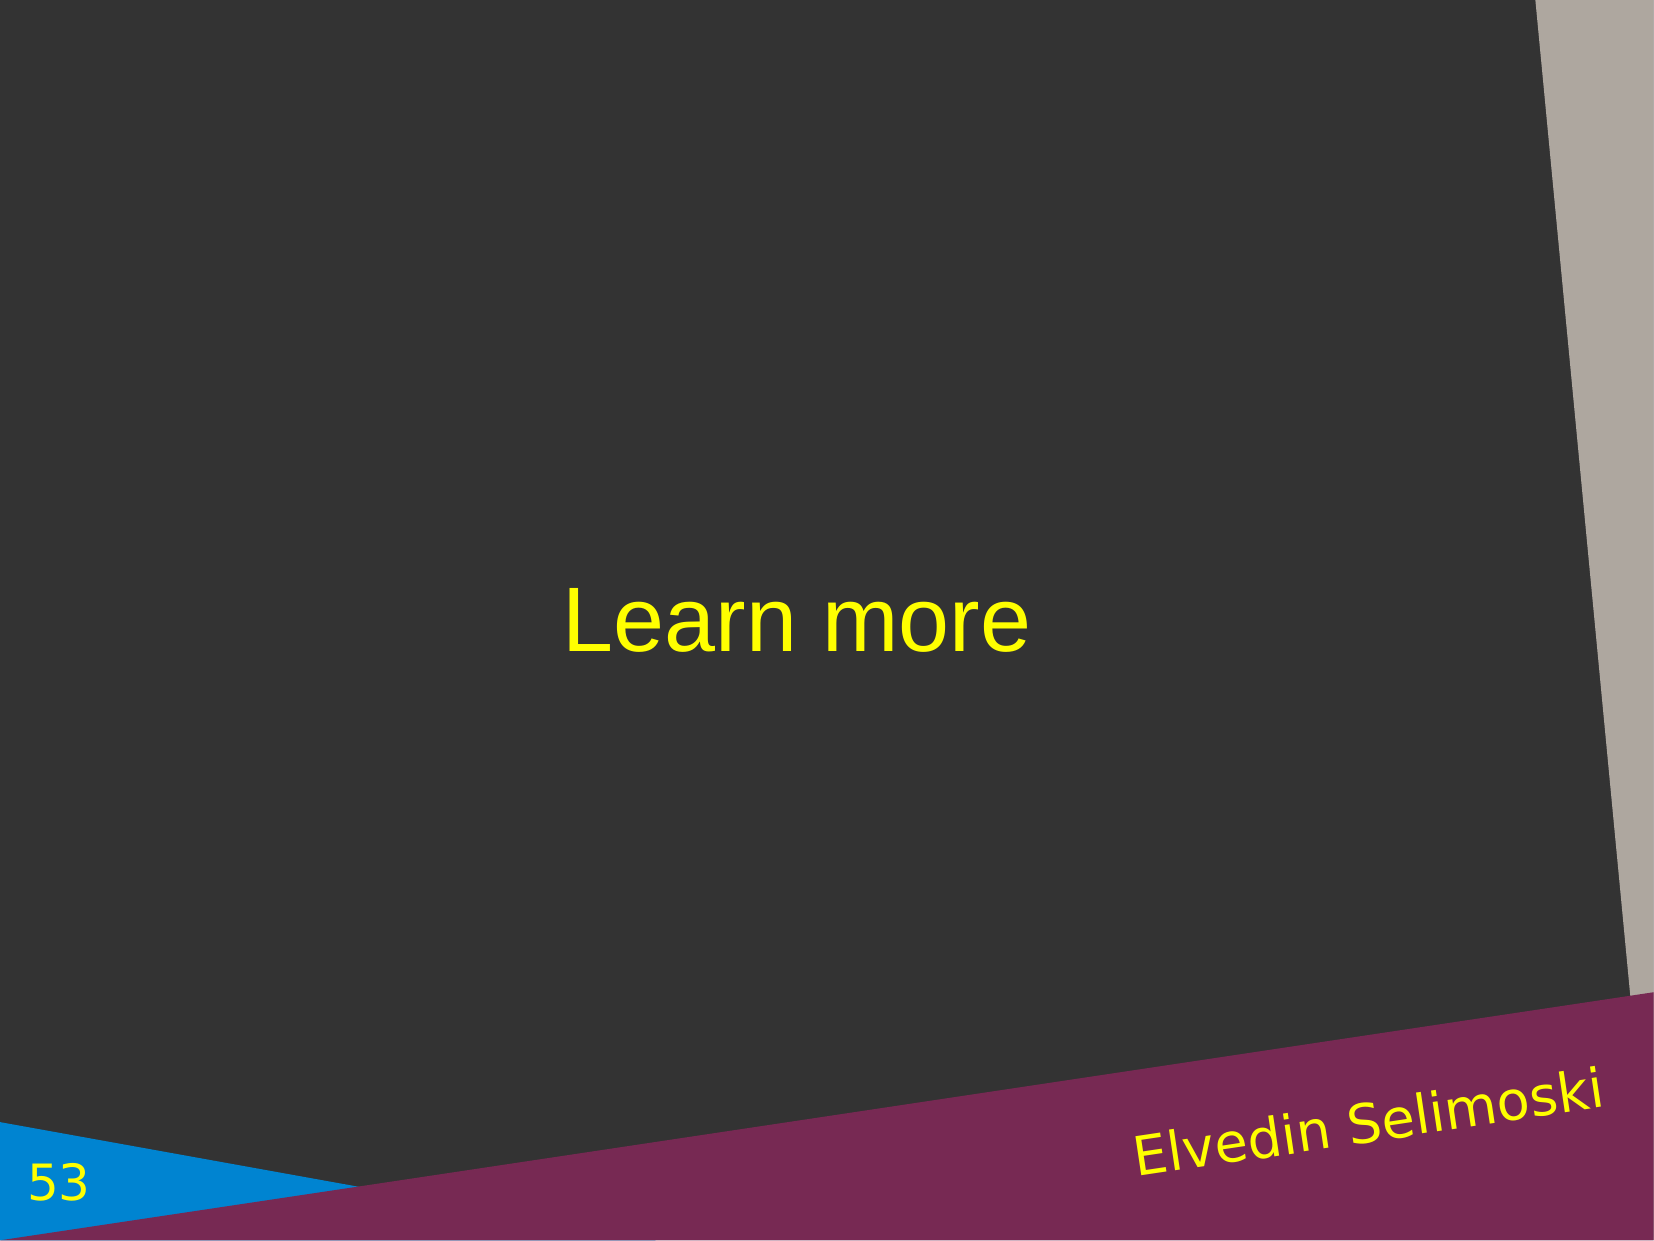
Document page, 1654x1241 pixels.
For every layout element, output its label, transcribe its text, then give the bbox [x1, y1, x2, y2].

text_box Elvedin Selimoski [1052, 1015, 1629, 1239]
title Learn more [53, 407, 1542, 833]
